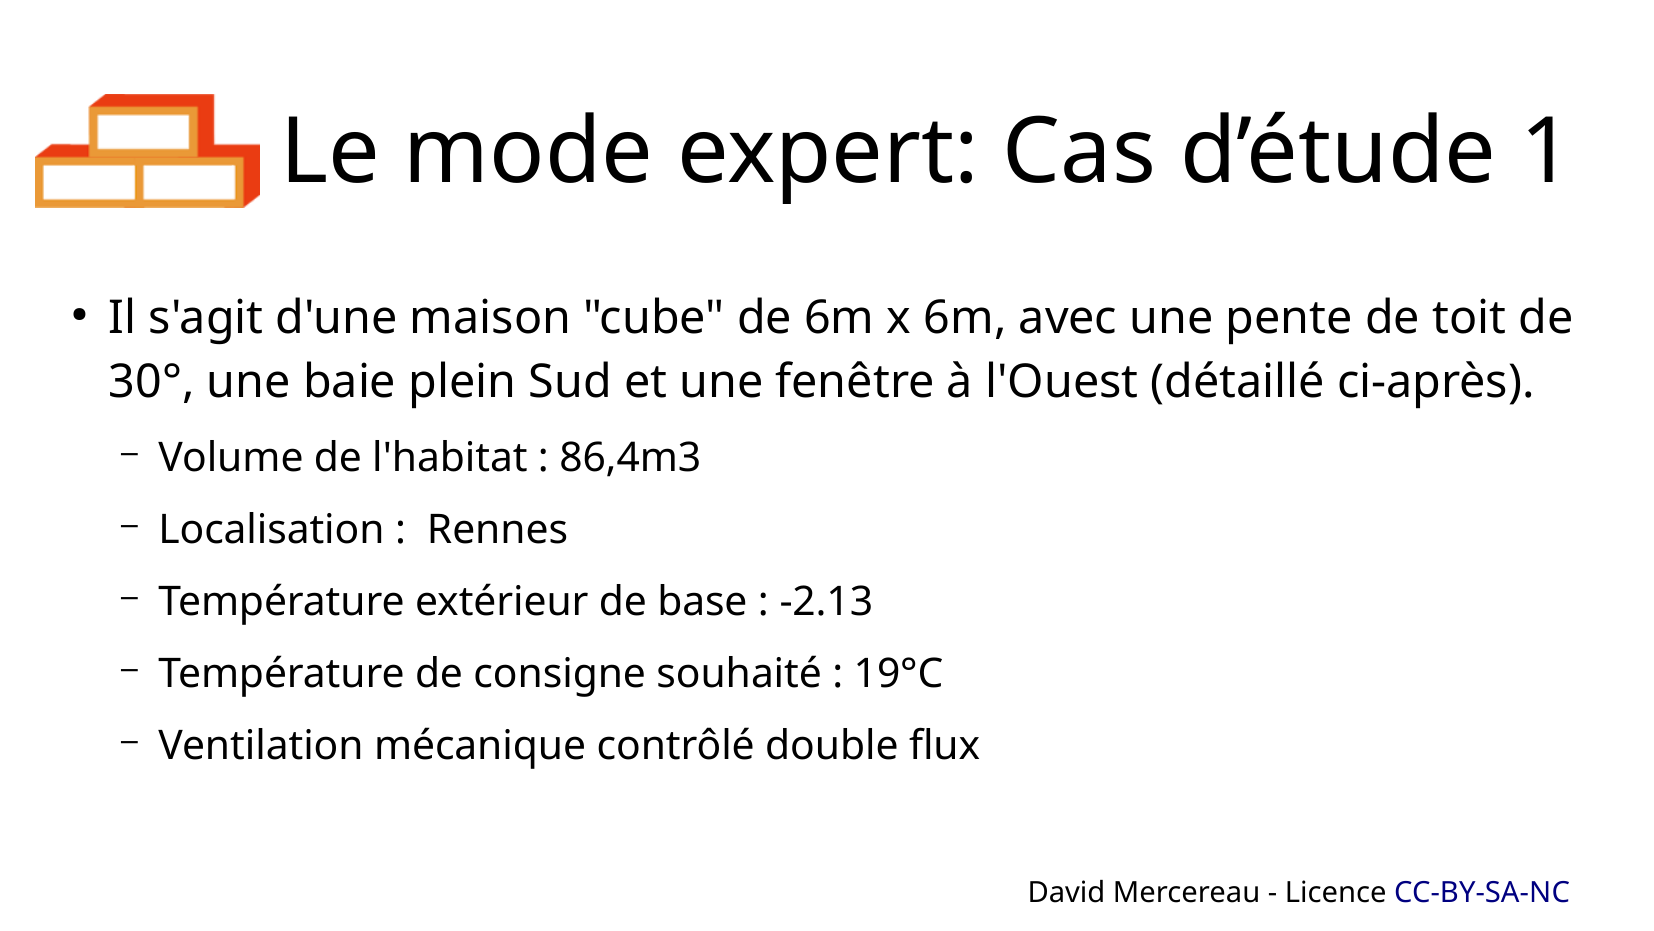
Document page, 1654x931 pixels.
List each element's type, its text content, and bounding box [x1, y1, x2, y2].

list Il s'agit d'une maison "cube" de 6m x 6m, avec une pente de toit de 30°, une baie plein Sud et une fenêtre à l'Ouest (détaillé ci-après). Volume de l'habitat : 86,4m3 Localisation : Rennes Température extérieur de base : -2.13 Température de consigne souhaité : 19°C Ventilation mécanique contrôlé double flux [59, 283, 1583, 839]
title Le mode expert: Cas d’étude 1 [271, 69, 1583, 225]
picture [35, 94, 260, 208]
